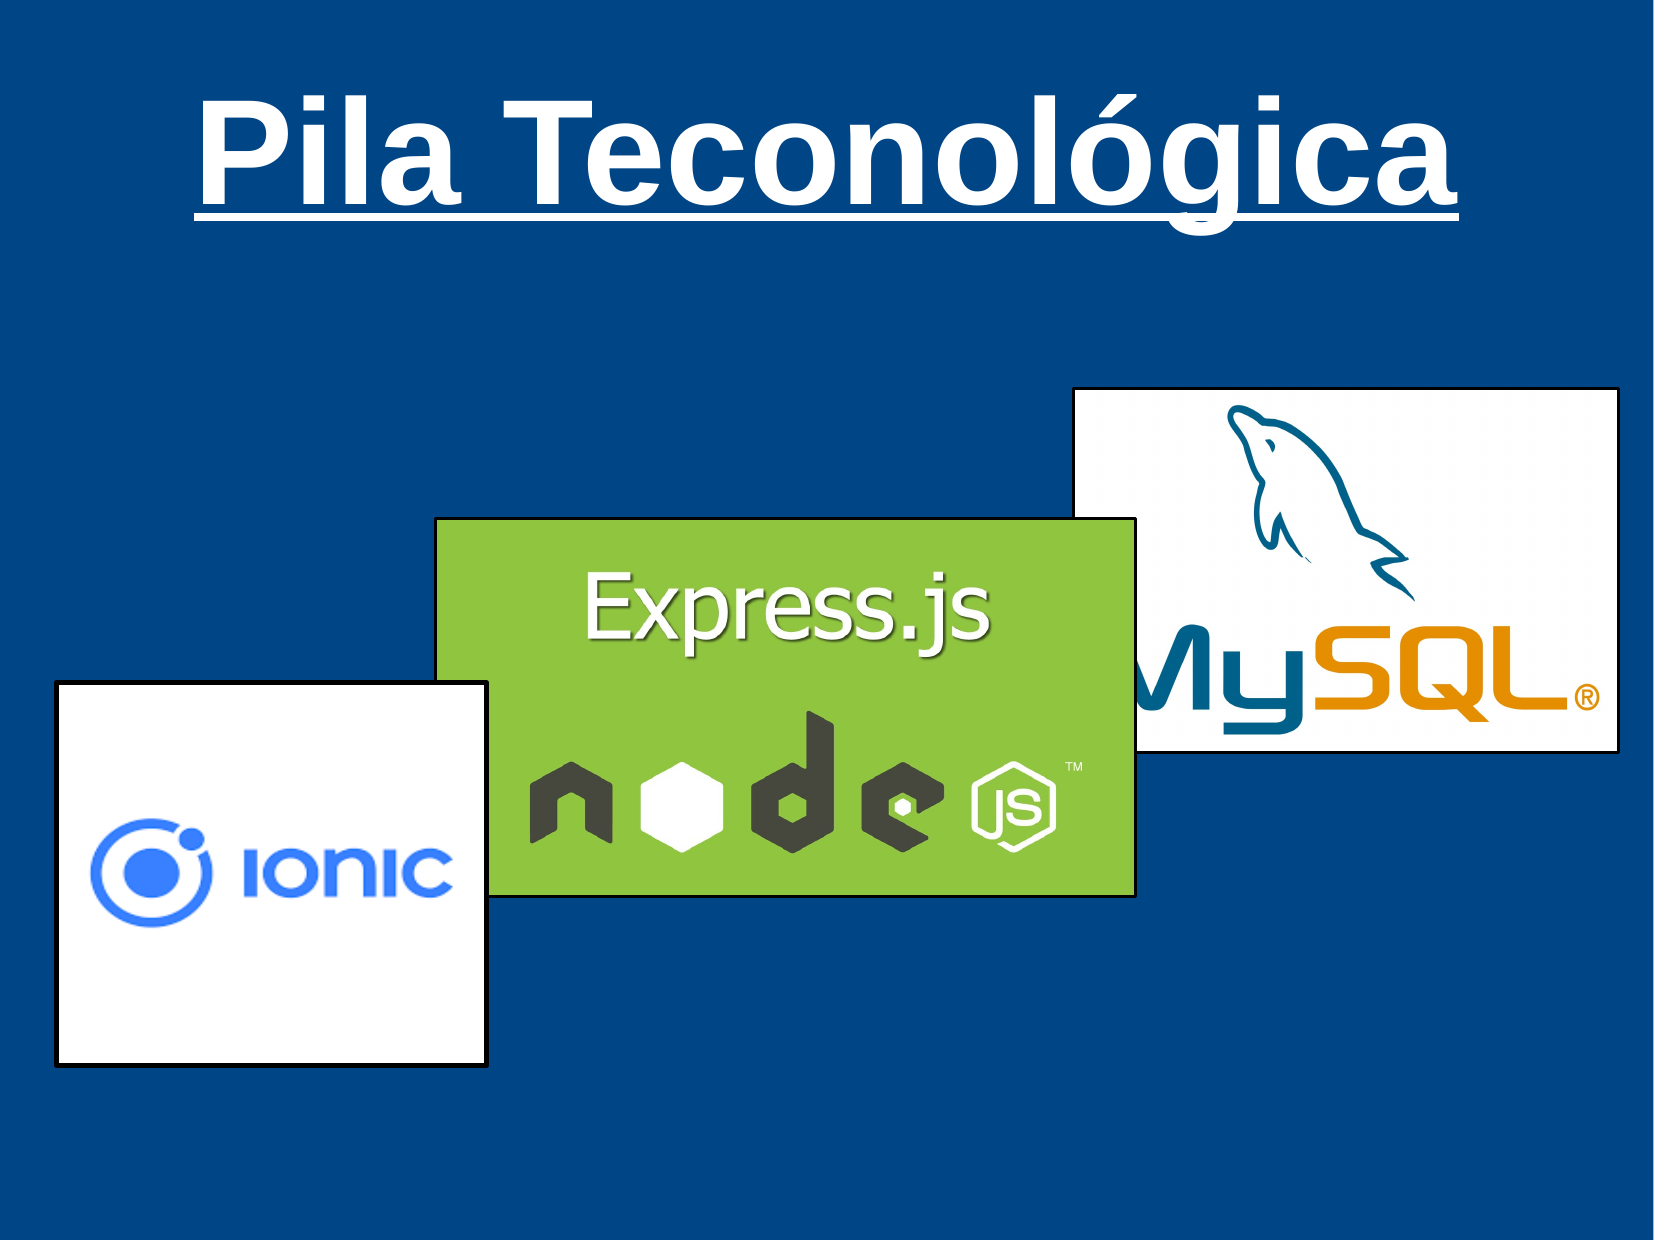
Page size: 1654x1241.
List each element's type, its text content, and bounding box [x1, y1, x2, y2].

picture [59, 685, 485, 1063]
picture [1074, 389, 1617, 751]
title Pila Teconológica [82, 49, 1571, 257]
picture [437, 519, 1134, 895]
